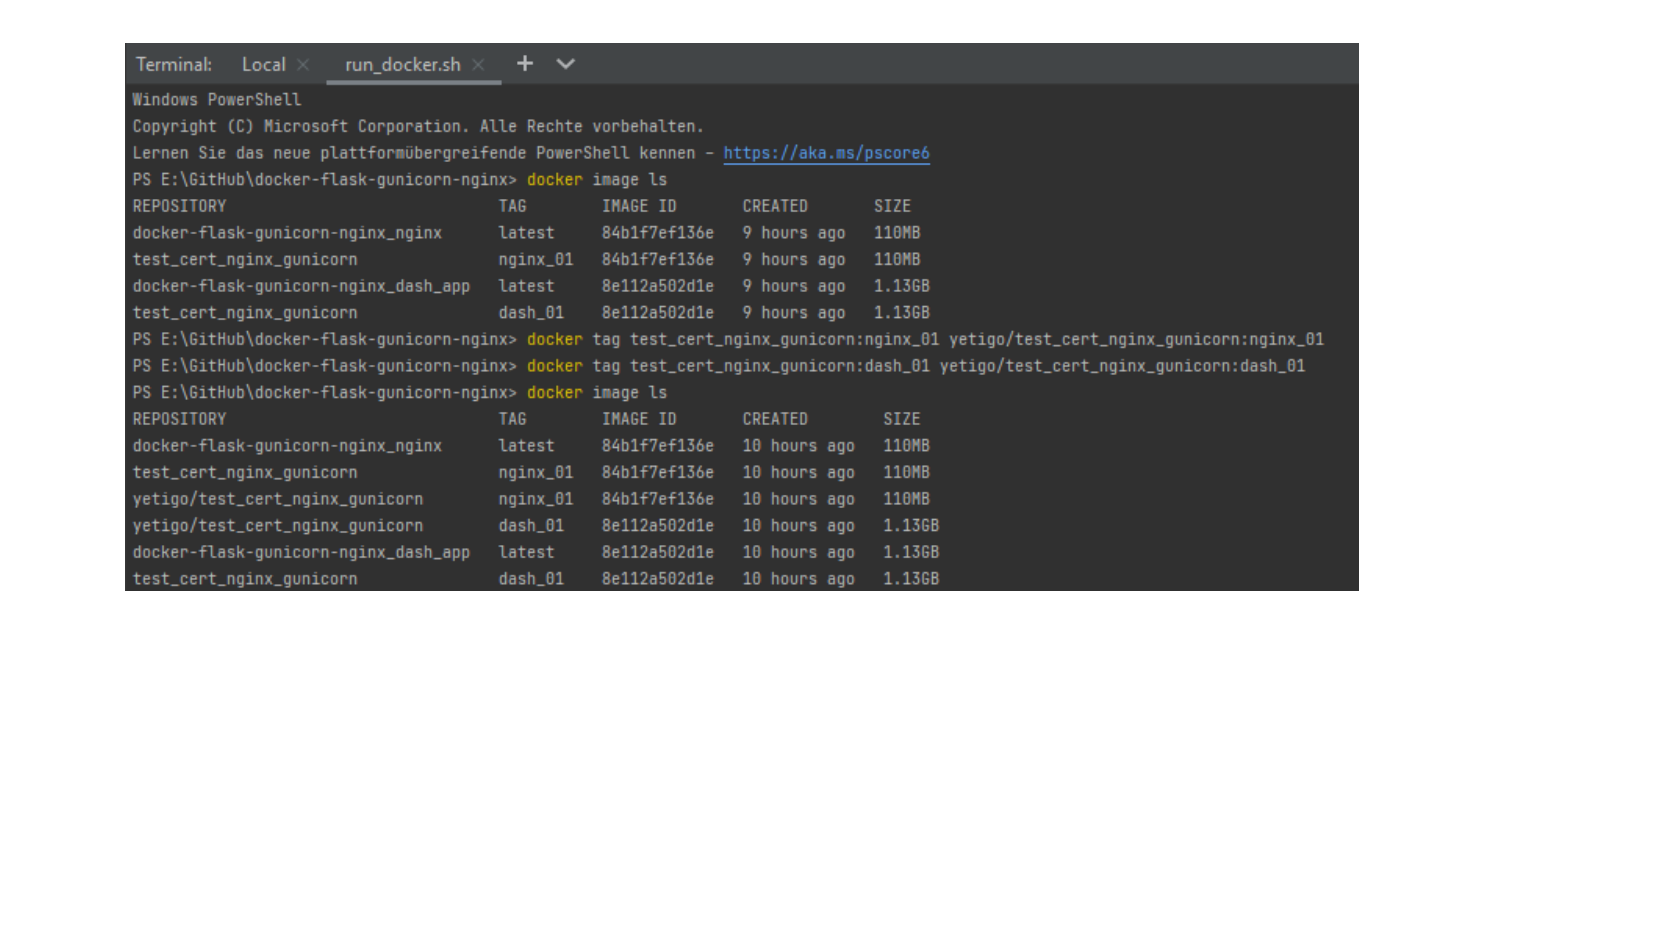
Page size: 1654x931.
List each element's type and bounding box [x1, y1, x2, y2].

picture [125, 43, 1359, 591]
